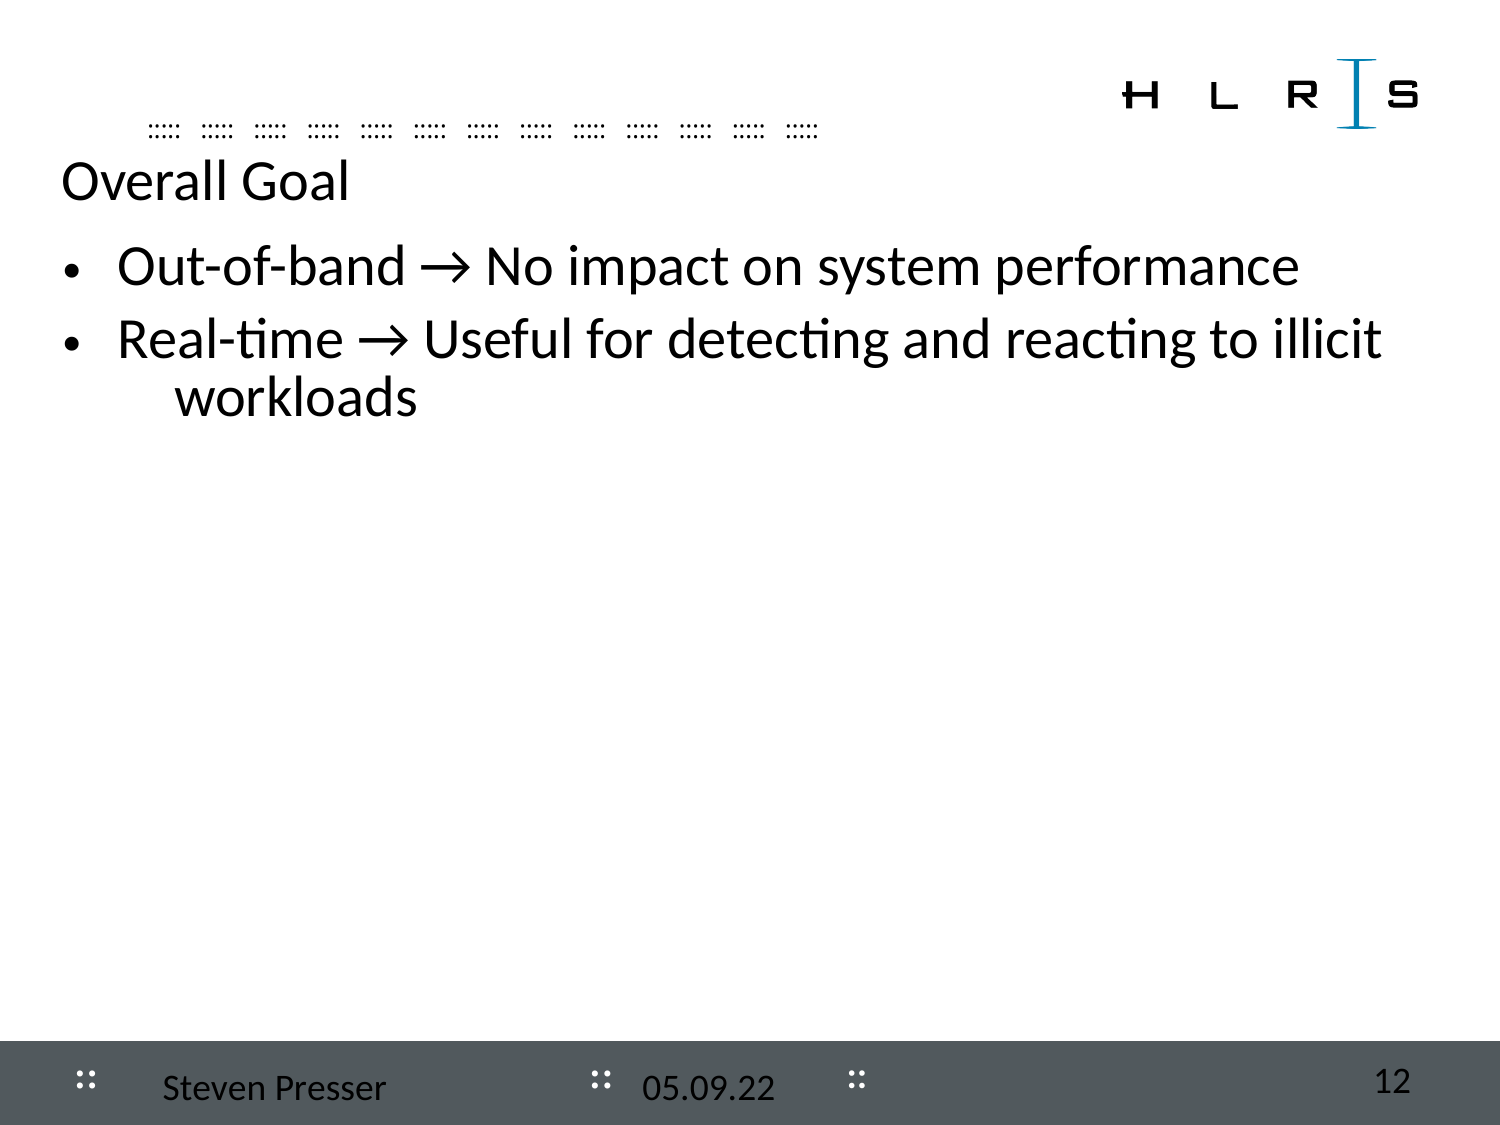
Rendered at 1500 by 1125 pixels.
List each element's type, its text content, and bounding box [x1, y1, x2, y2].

picture [1122, 59, 1353, 108]
title Overall Goal [46, 108, 1464, 234]
list Out-of-band → No impact on system performance Real-time → Useful for detecting and reacting to illicit workloads [46, 234, 1464, 977]
picture [1360, 59, 1418, 108]
